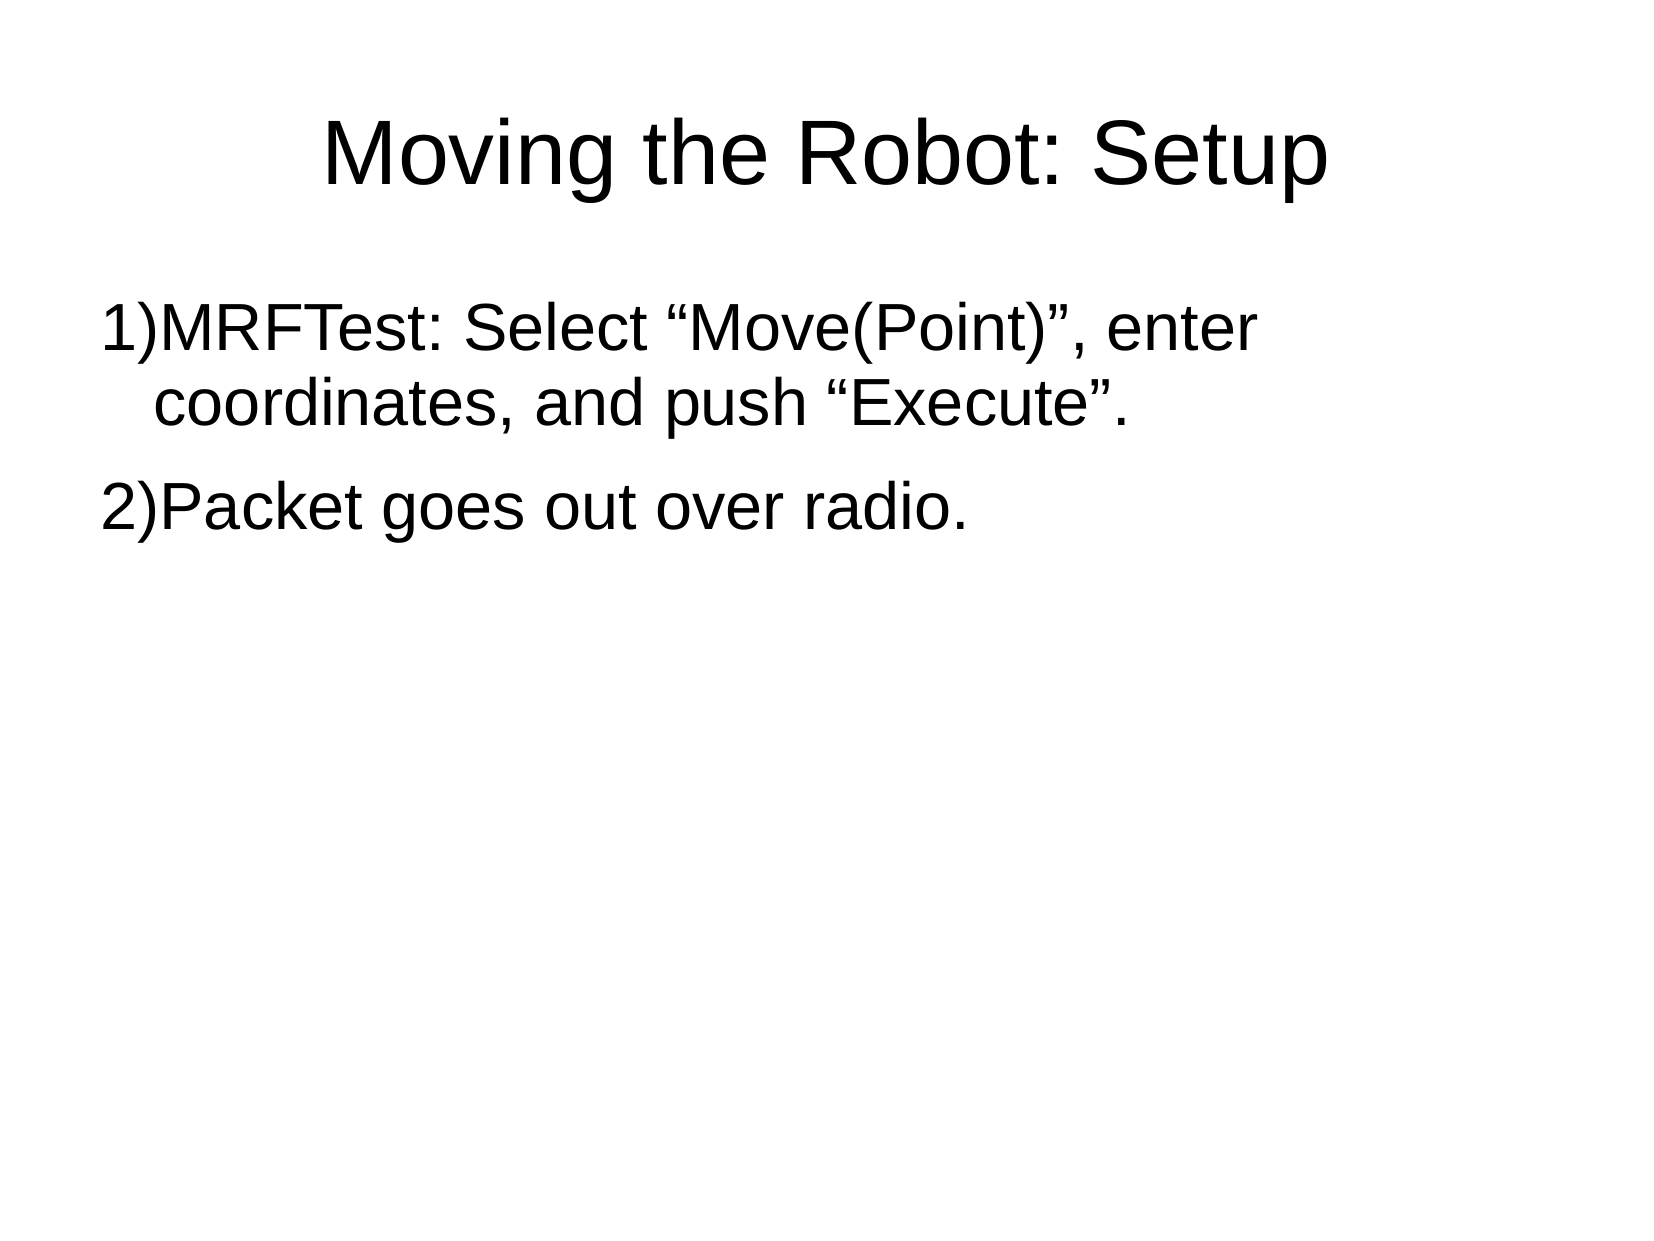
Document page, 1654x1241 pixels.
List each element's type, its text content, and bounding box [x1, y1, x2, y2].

list MRFTest: Select “Move(Point)”, enter coordinates, and push “Execute”. Packet goes out over radio. [82, 290, 1571, 1010]
title Moving the Robot: Setup [82, 49, 1571, 257]
